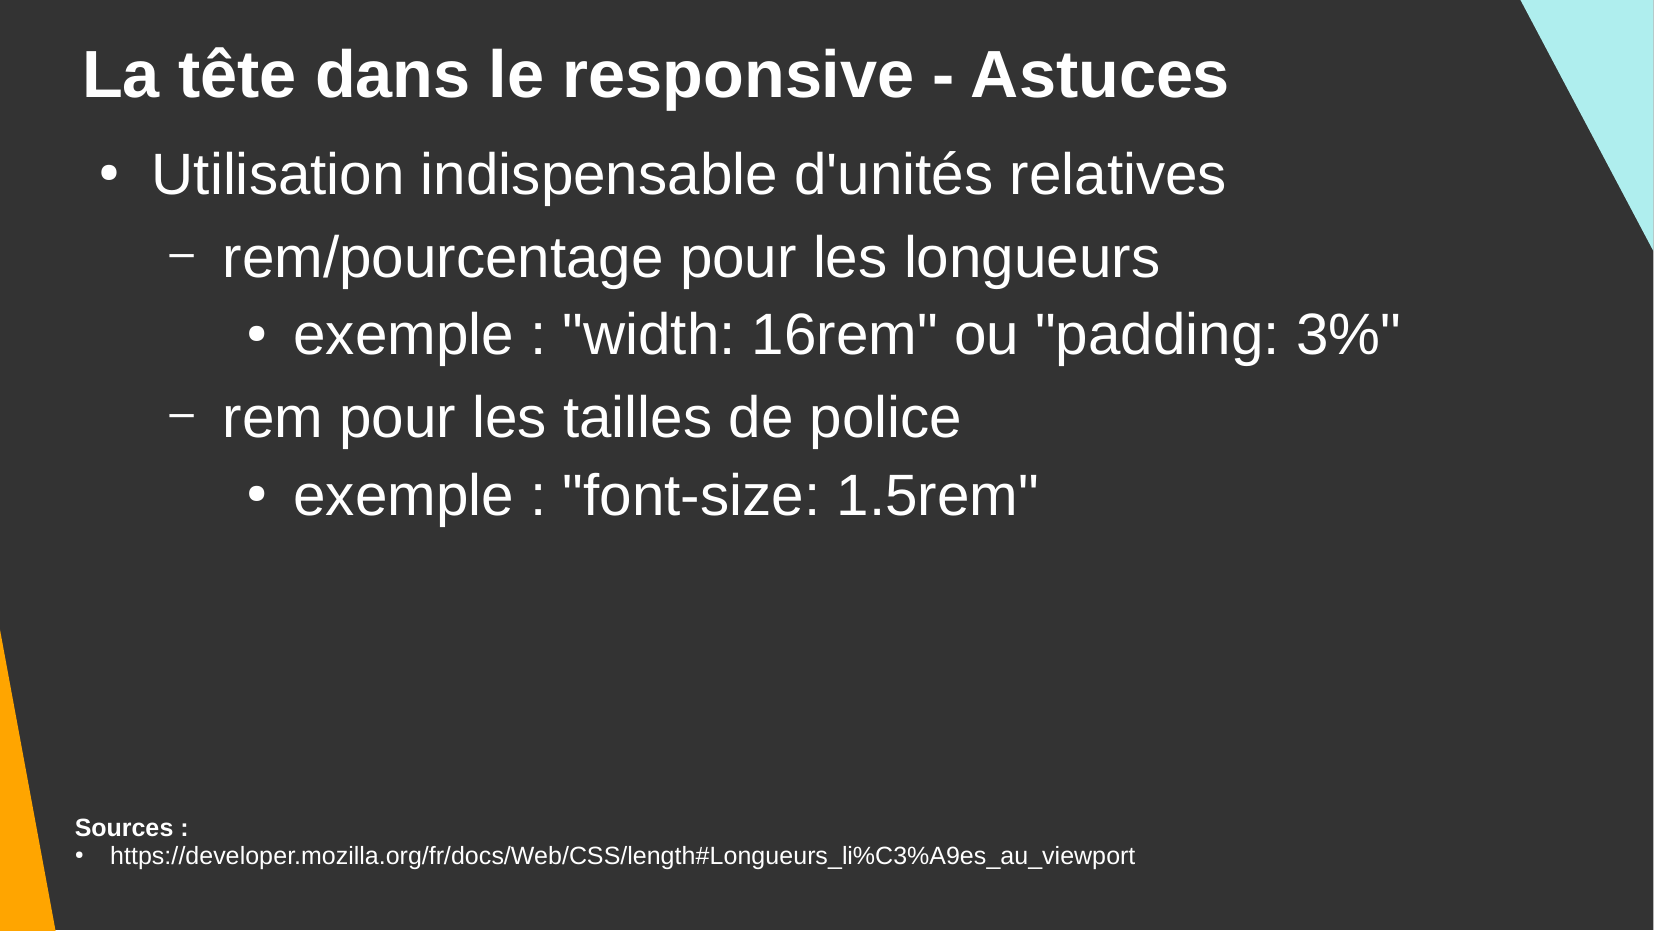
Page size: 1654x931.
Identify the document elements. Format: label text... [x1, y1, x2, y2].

text_box Sources : https://developer.mozilla.org/fr/docs/Web/CSS/length#Longueurs_li%C3%A9es_au_viewport [60, 806, 1546, 931]
text_box [0, 629, 56, 931]
title La tête dans le responsive - Astuces [82, 37, 1571, 112]
list Utilisation indispensable d'unités relatives rem/pourcentage pour les longueurs exemple : "width: 16rem" ou "padding: 3%" rem pour les tailles de police exemple : "font-size: 1.5rem" [80, 141, 1605, 662]
text_box [1520, 0, 1654, 253]
